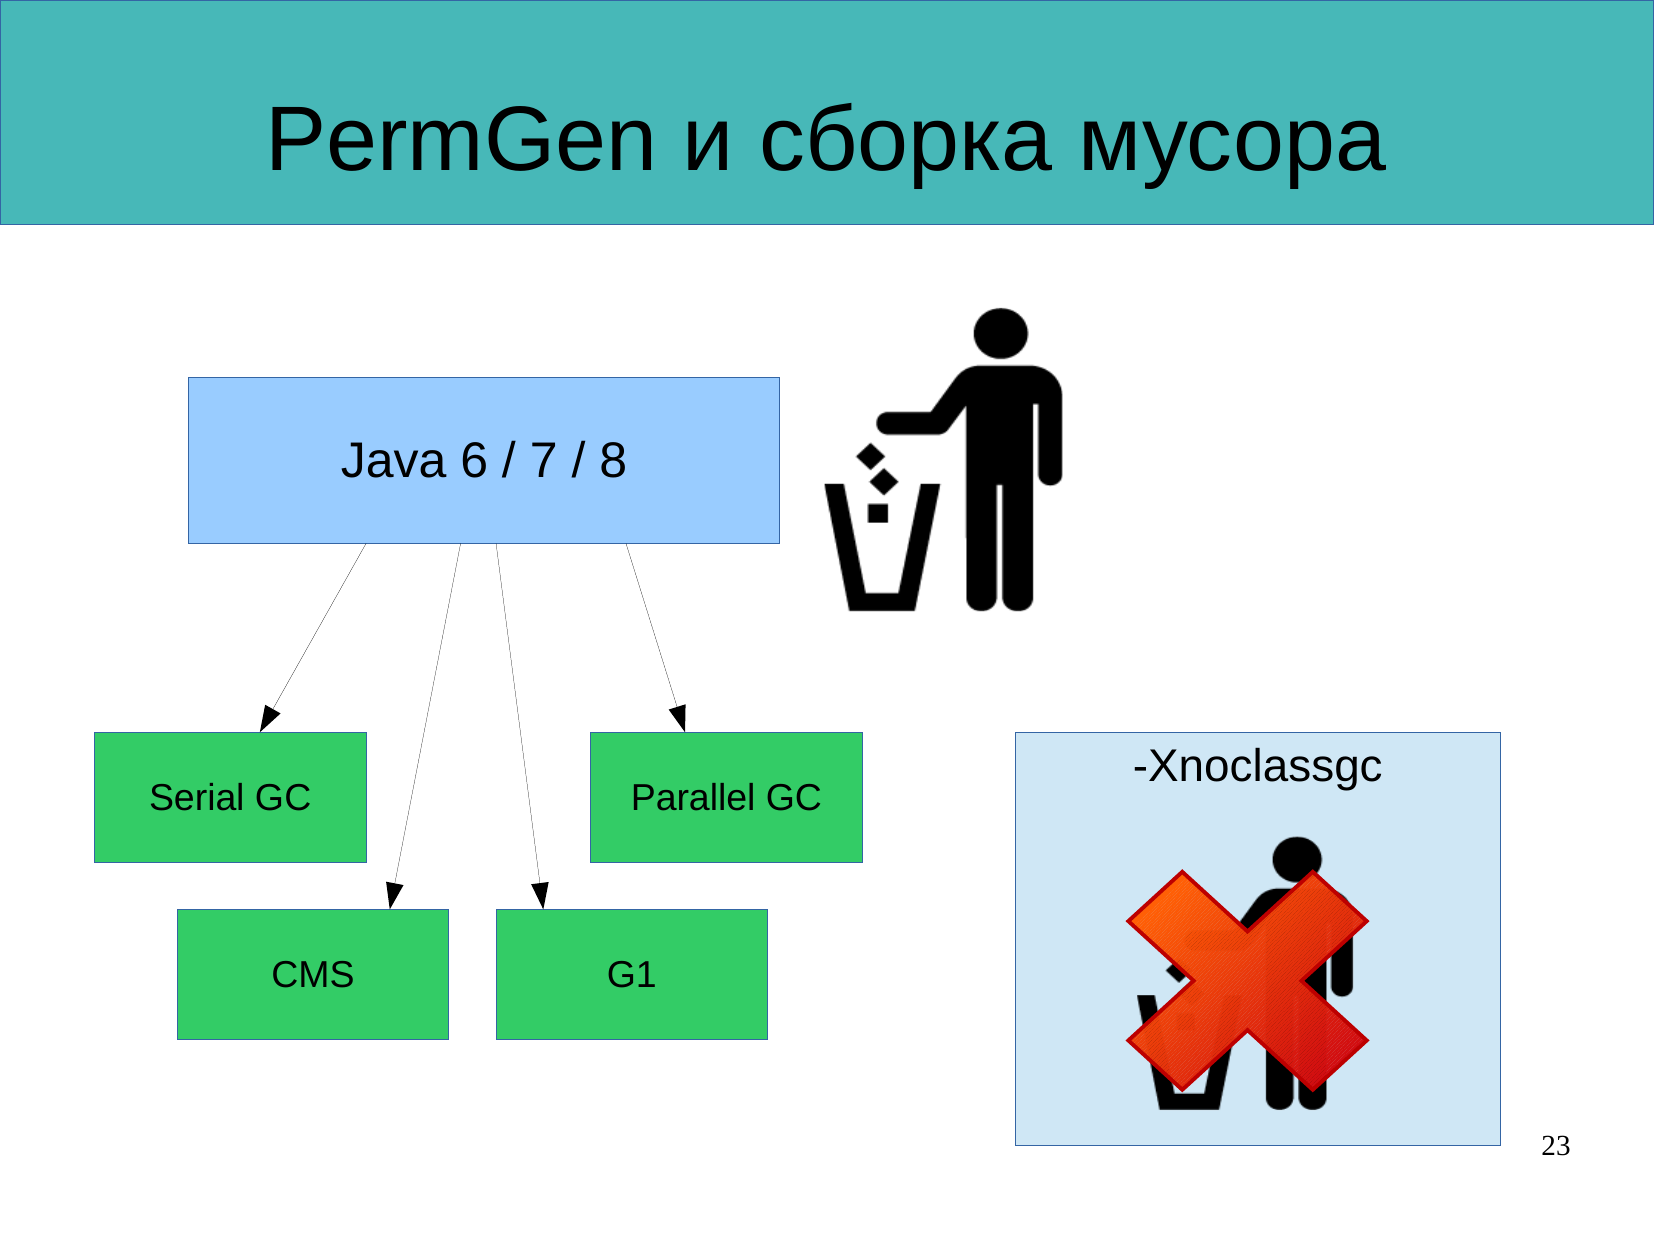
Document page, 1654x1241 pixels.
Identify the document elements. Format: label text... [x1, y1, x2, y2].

text_box G1 [496, 909, 768, 1040]
picture [1039, 791, 1453, 1170]
text_box CMS [177, 909, 449, 1040]
text_box Serial GC [94, 732, 367, 863]
text_box Java 6 / 7 / 8 [188, 377, 780, 544]
text_box -Xnoclassgc [1015, 732, 1501, 1146]
text_box Parallel GC [590, 732, 863, 863]
picture [755, 283, 1134, 638]
title PermGen и сборка мусора [82, 35, 1571, 243]
